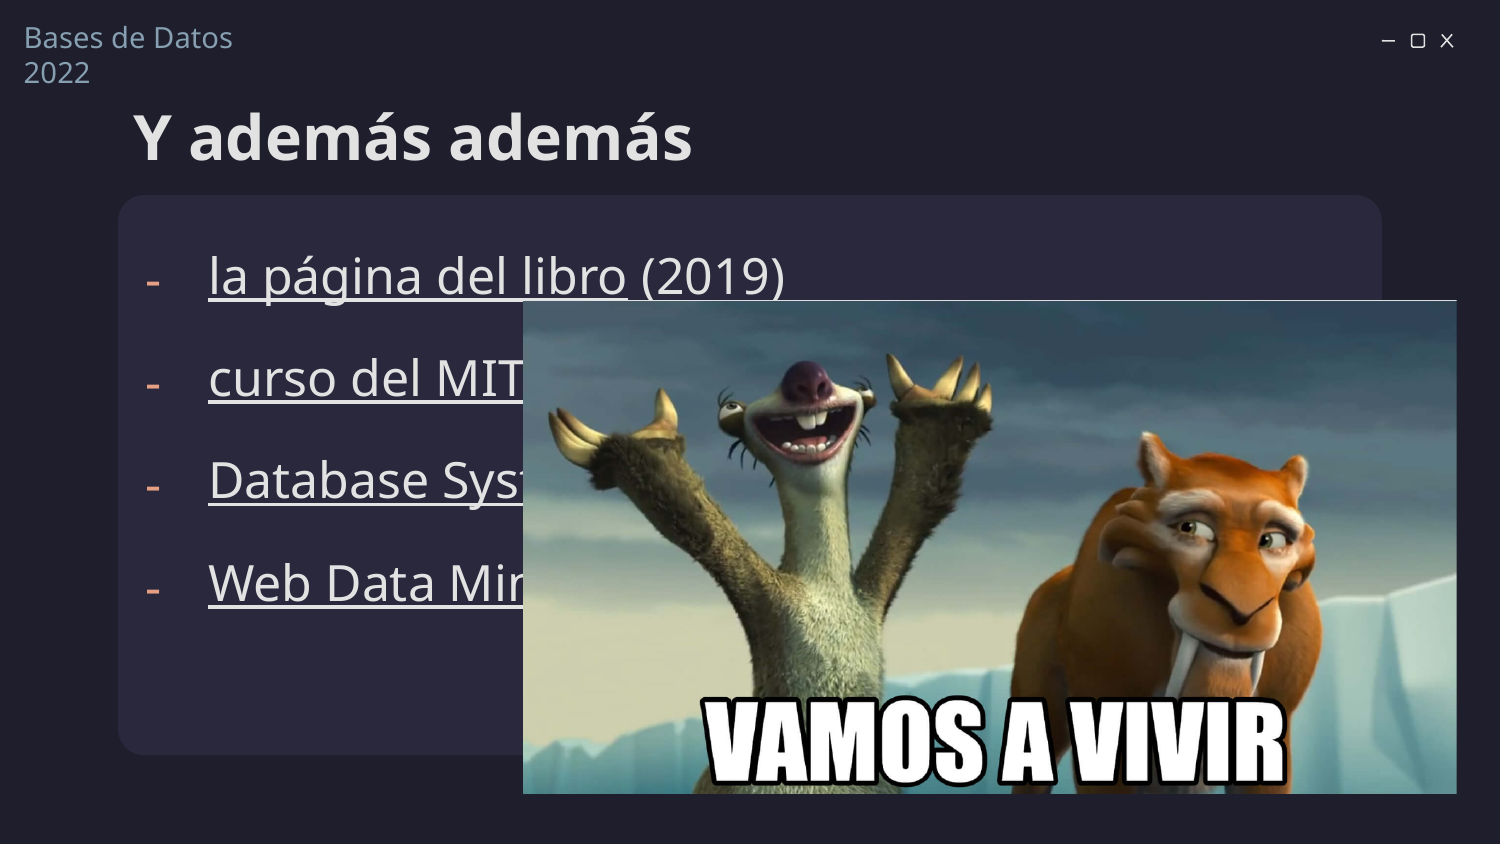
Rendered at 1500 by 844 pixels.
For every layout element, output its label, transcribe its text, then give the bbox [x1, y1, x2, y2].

title Y además además [118, 88, 1382, 183]
picture [518, 300, 1457, 794]
list la página del libro (2019) curso del MIT OCW (2010) Database Systems, Ullmann (2008) Web Data Mining, Bing Liu (2011) [118, 195, 1382, 750]
